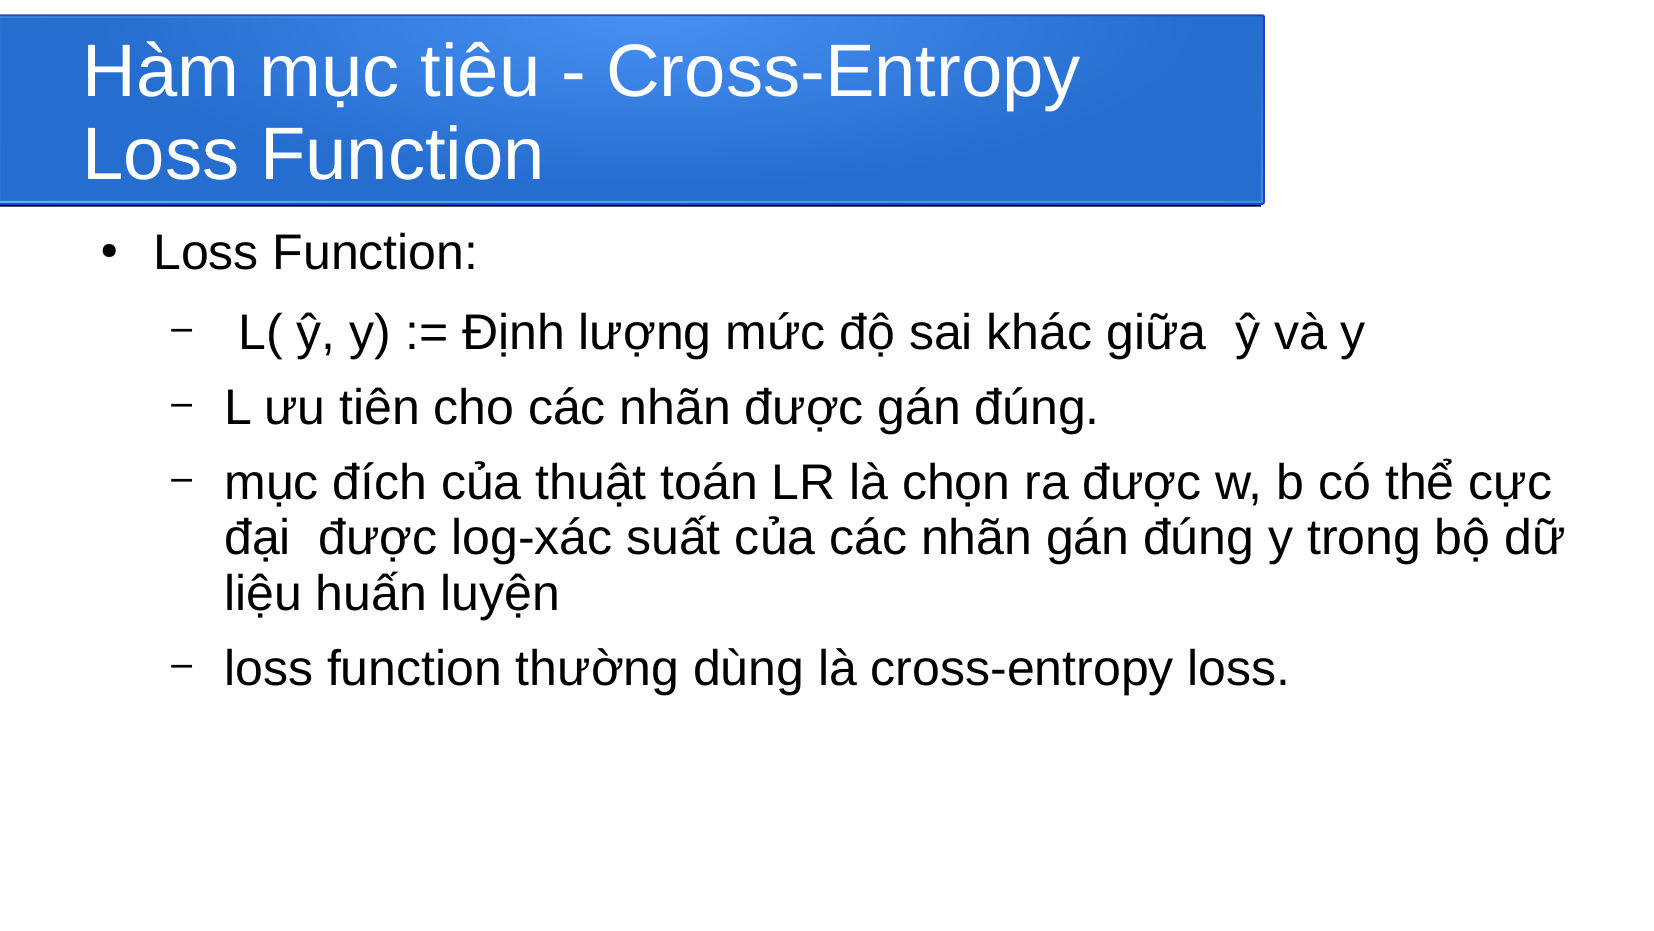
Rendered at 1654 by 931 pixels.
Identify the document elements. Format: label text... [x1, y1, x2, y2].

title Hàm mục tiêu - Cross-Entropy Loss Function [82, 29, 1235, 196]
list Loss Function: L( ŷ, y) := Định lượng mức độ sai khác giữa ŷ và y L ưu tiên cho các nhãn được gán đúng. mục đích của thuật toán LR là chọn ra được w, b có thể cực đại được log-xác suất của các nhãn gán đúng y trong bộ dữ liệu huấn luyện loss function thường dùng là cross-entropy loss. [82, 224, 1571, 764]
